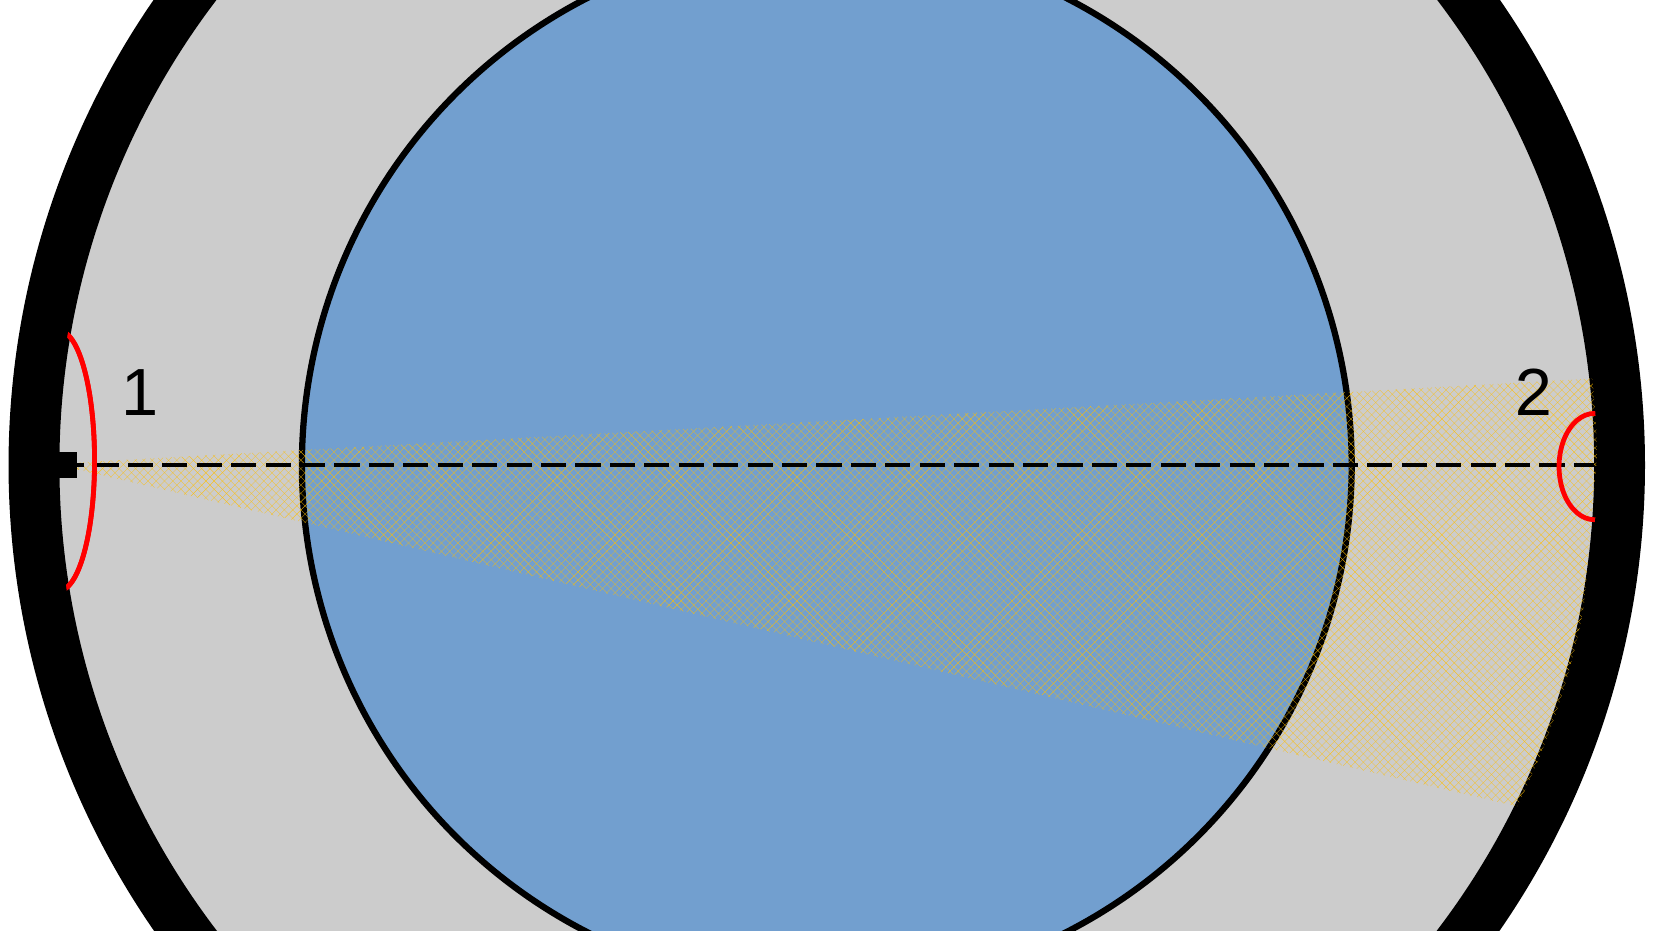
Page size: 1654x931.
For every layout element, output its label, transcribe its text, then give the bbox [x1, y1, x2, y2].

text_box [1562, 416, 1597, 517]
text_box 1 [106, 347, 154, 438]
text_box [17, 339, 92, 583]
text_box 2 [1500, 347, 1548, 438]
text_box [67, 0, 1595, 931]
